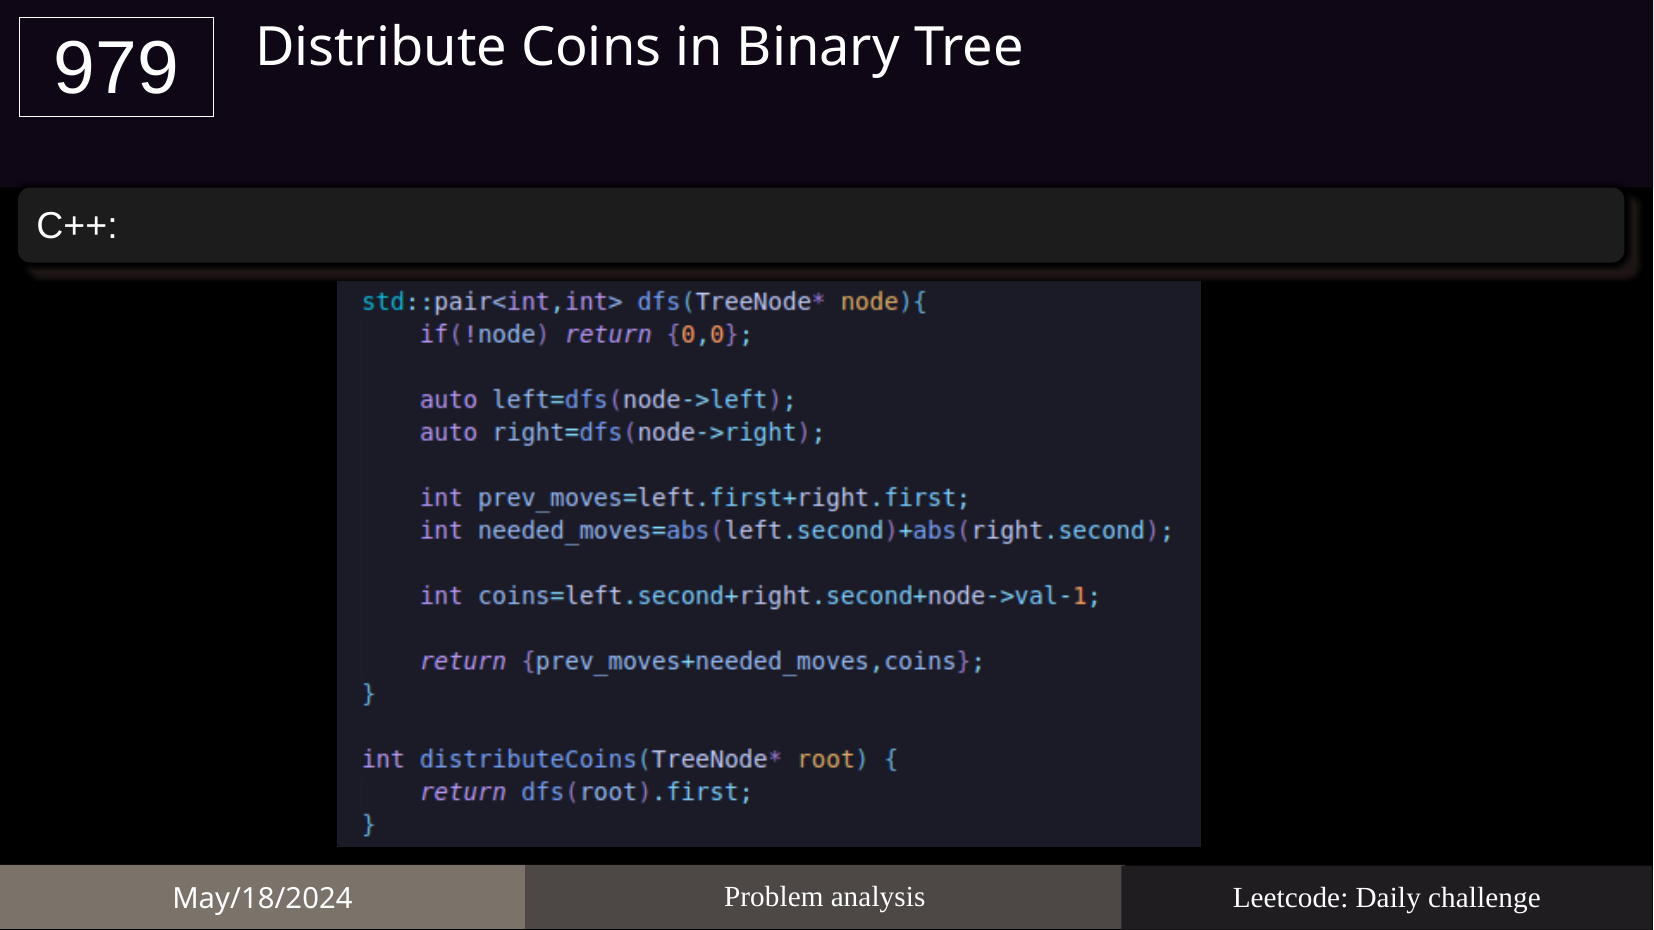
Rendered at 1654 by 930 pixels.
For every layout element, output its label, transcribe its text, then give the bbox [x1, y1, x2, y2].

picture [337, 281, 1201, 848]
text_box C++: [17, 187, 1625, 263]
